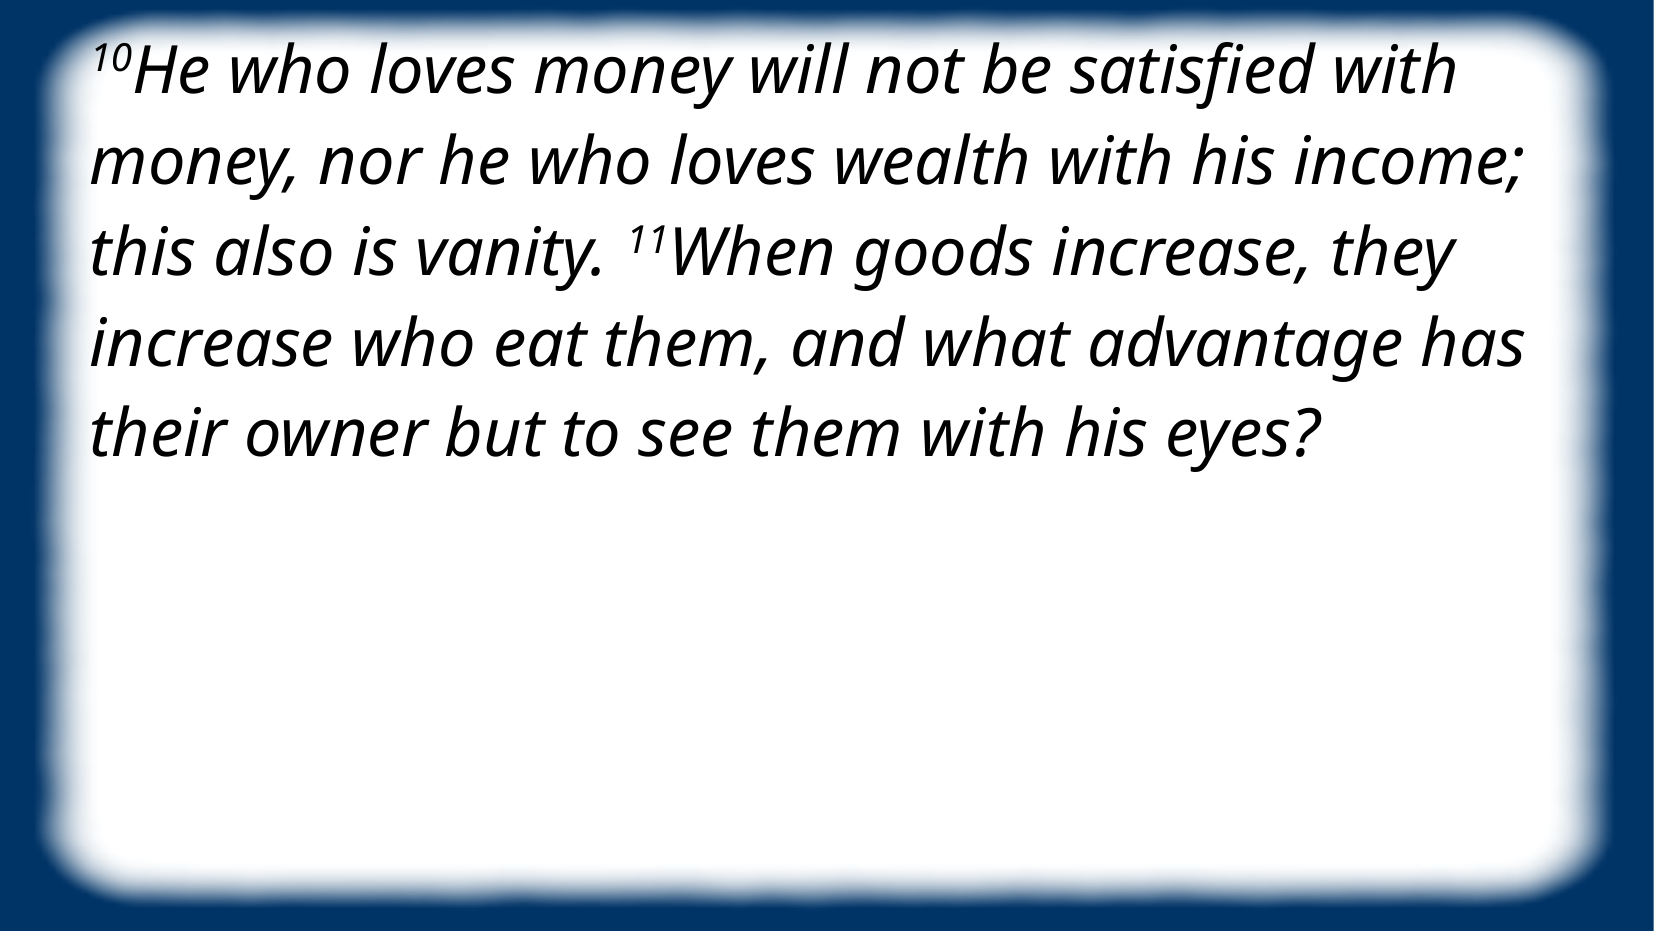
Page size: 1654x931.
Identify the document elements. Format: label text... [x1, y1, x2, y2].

picture [0, 0, 1654, 931]
text_box 10He who loves money will not be satisfied with money, nor he who loves wealth with his income; this also is vanity. 11When goods increase, they increase who eat them, and what advantage has their owner but to see them with his eyes? [75, 15, 1591, 474]
